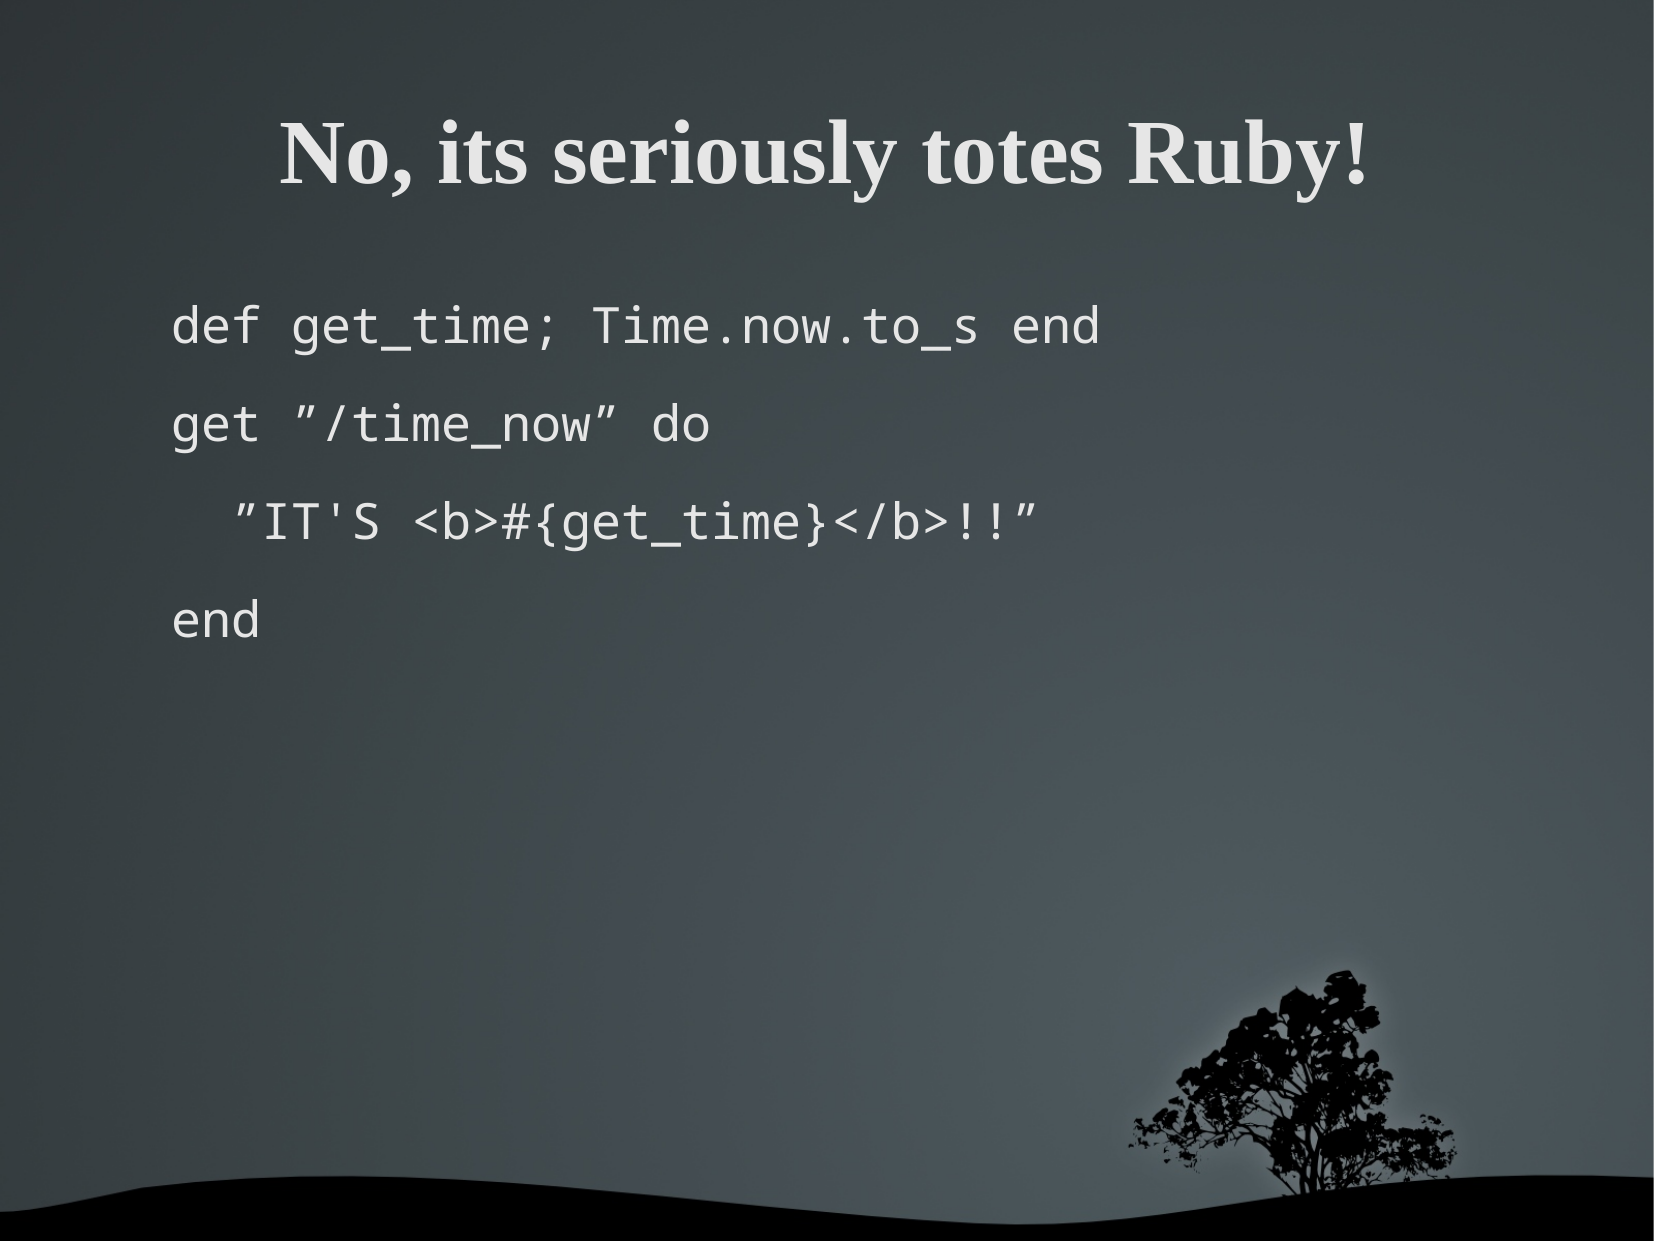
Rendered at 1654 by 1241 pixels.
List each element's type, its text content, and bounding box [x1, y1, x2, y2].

picture [0, 0, 1654, 1241]
list def get_time; Time.now.to_s end get ”/time_now” do ”IT'S <b>#{get_time}</b>!!” end [82, 290, 1571, 1109]
title No, its seriously totes Ruby! [82, 49, 1571, 257]
